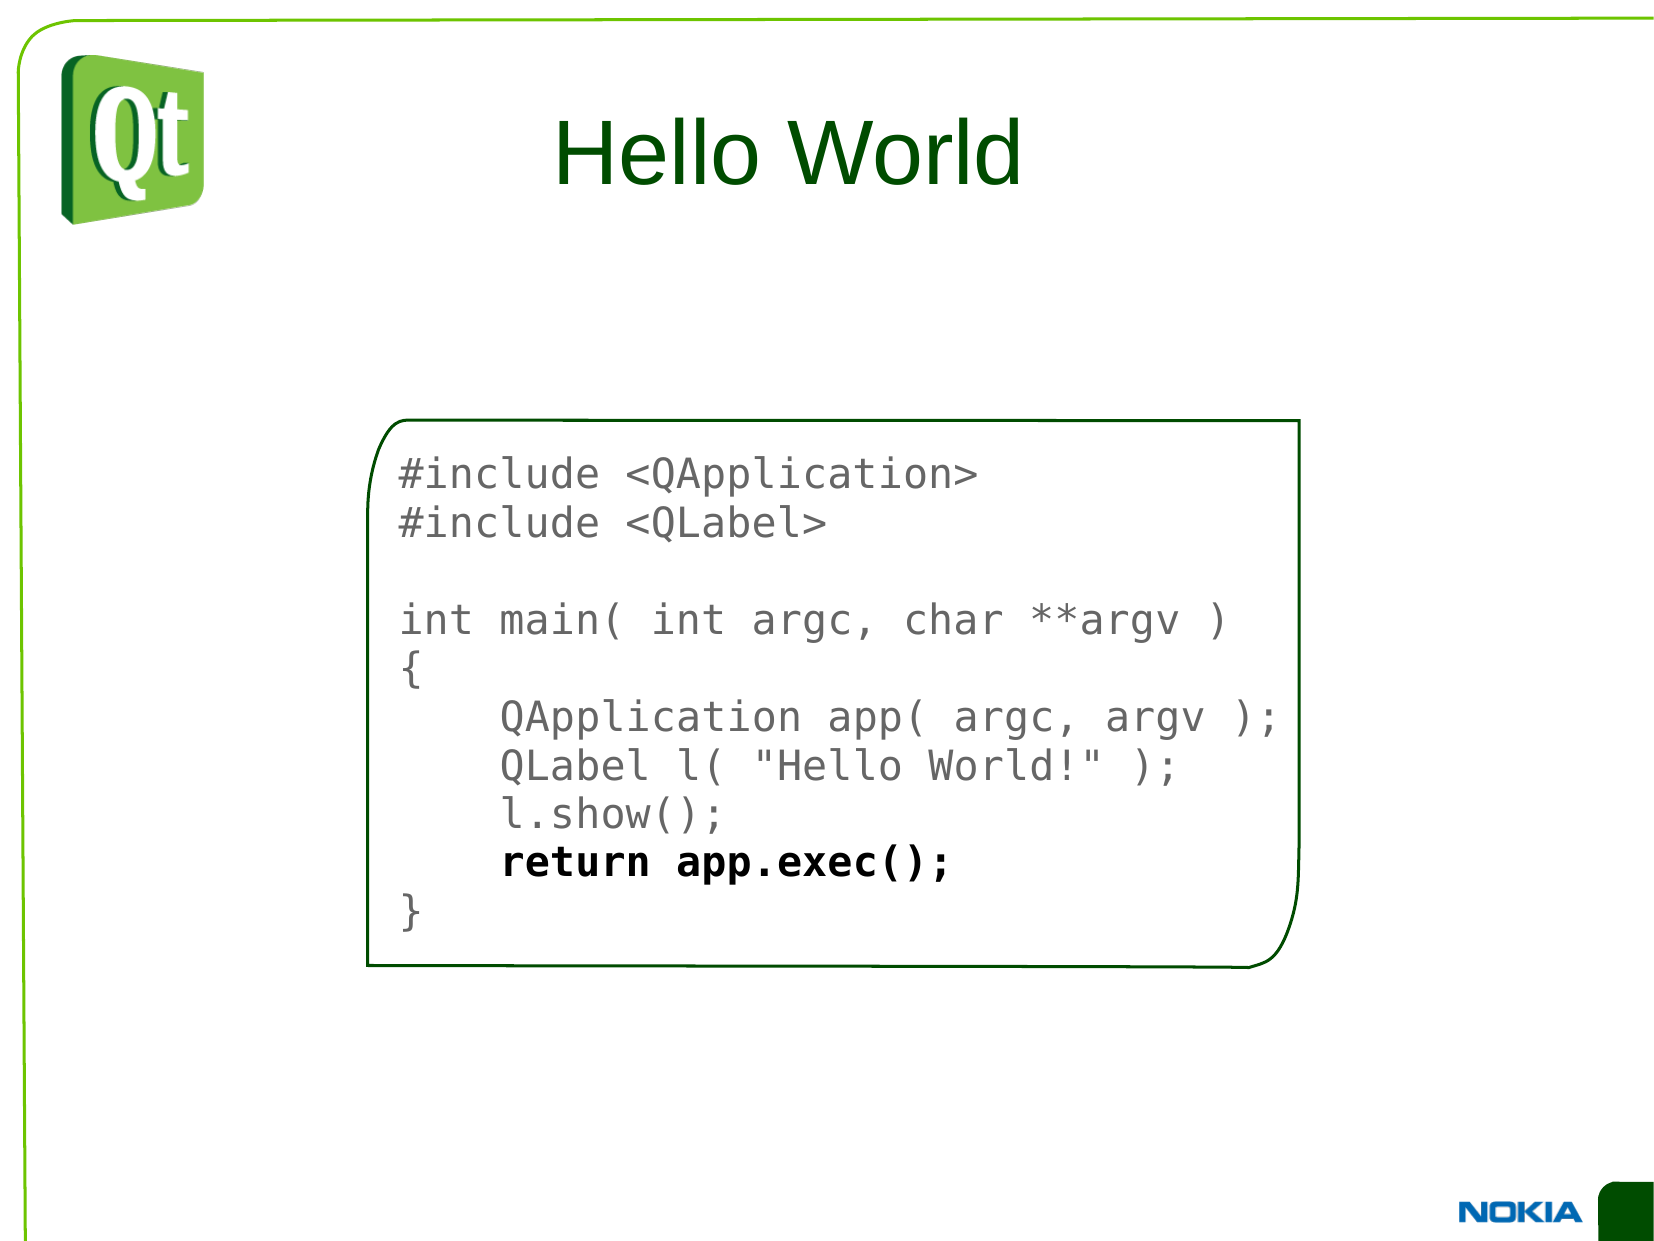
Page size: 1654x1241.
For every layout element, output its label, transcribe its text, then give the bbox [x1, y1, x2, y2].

picture [1459, 1201, 1583, 1223]
text_box #include <QApplication> #include <QLabel> int main( int argc, char **argv ) { QApplication app( argc, argv ); QLabel l( "Hello World!" ); l.show(); return app.exec(); } [383, 442, 1297, 943]
title Hello World [251, 49, 1327, 257]
picture [61, 55, 204, 225]
